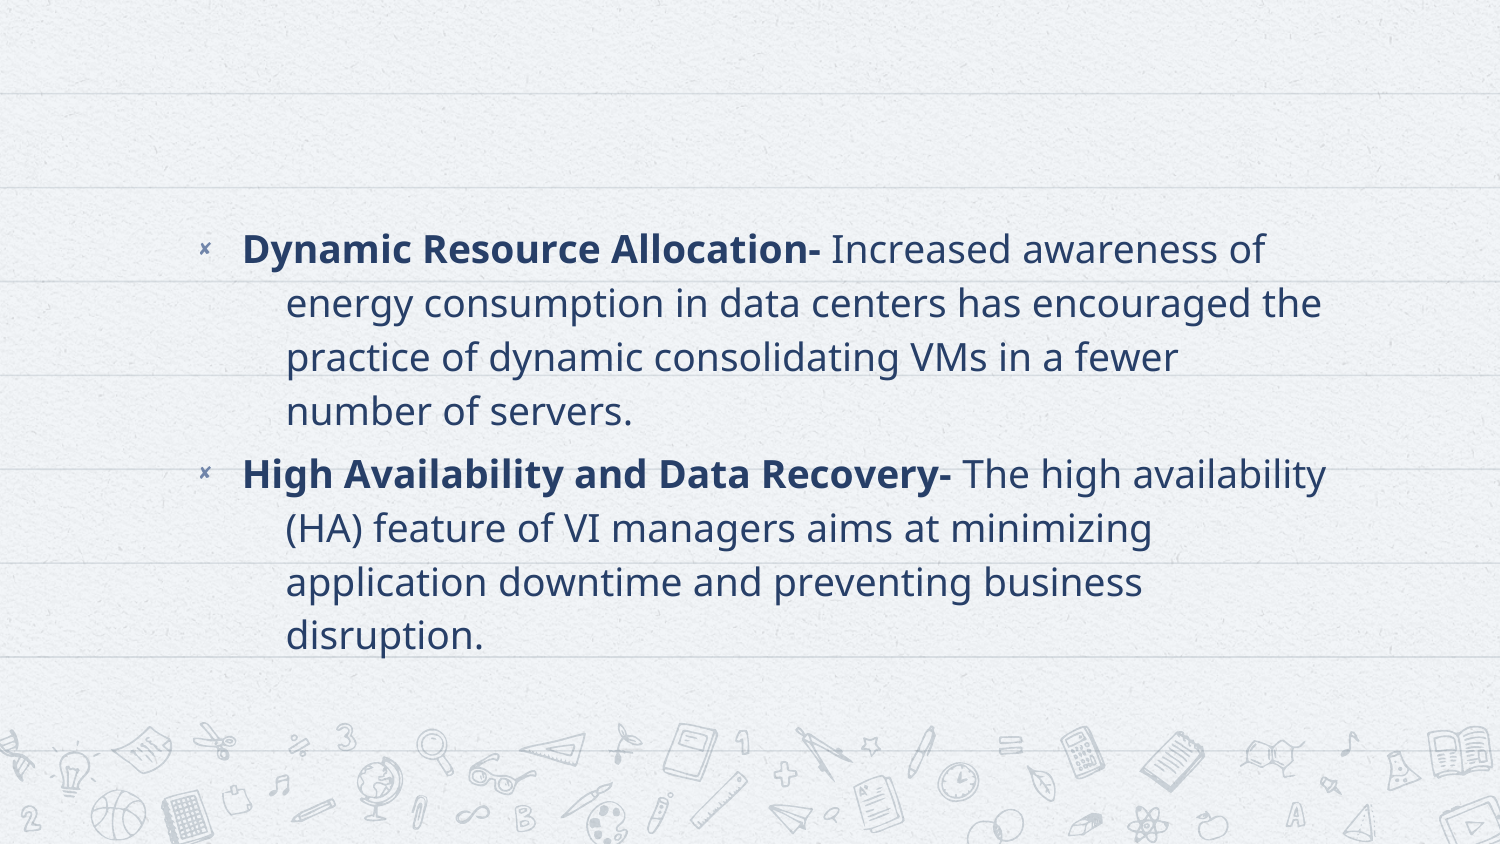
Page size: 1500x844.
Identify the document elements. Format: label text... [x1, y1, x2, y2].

list Dynamic Resource Allocation- Increased awareness of energy consumption in data centers has encouraged the practice of dynamic consolidating VMs in a fewer number of servers. High Availability and Data Recovery- The high availability (HA) feature of VI managers aims at minimizing application downtime and preventing business disruption. [72, 39, 1418, 658]
